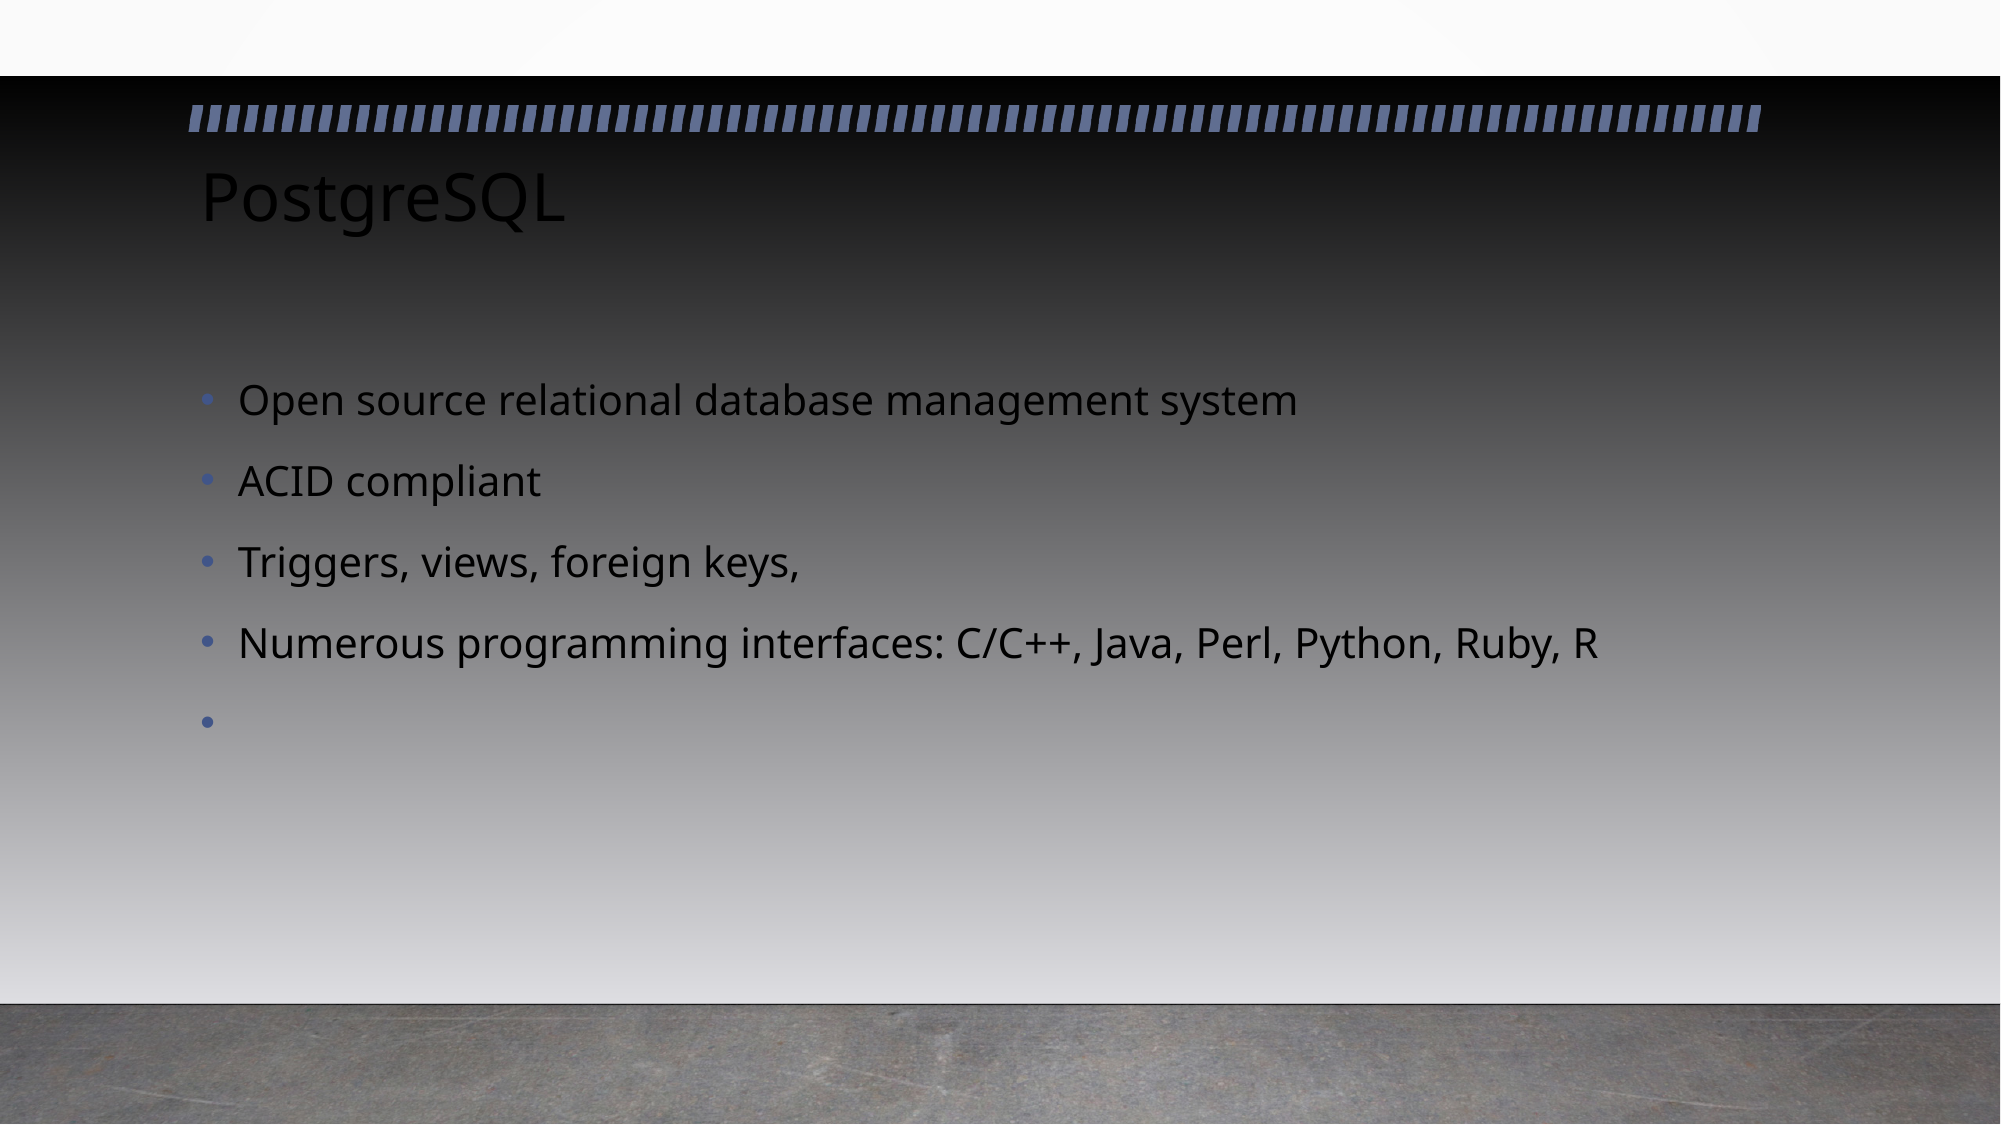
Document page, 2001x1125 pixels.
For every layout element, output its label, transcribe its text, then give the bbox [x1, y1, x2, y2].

list Open source relational database management system ACID compliant Triggers, views, foreign keys, Numerous programming interfaces: C/C++, Java, Perl, Python, Ruby, R [185, 356, 1761, 897]
title PostgreSQL [185, 156, 1761, 329]
